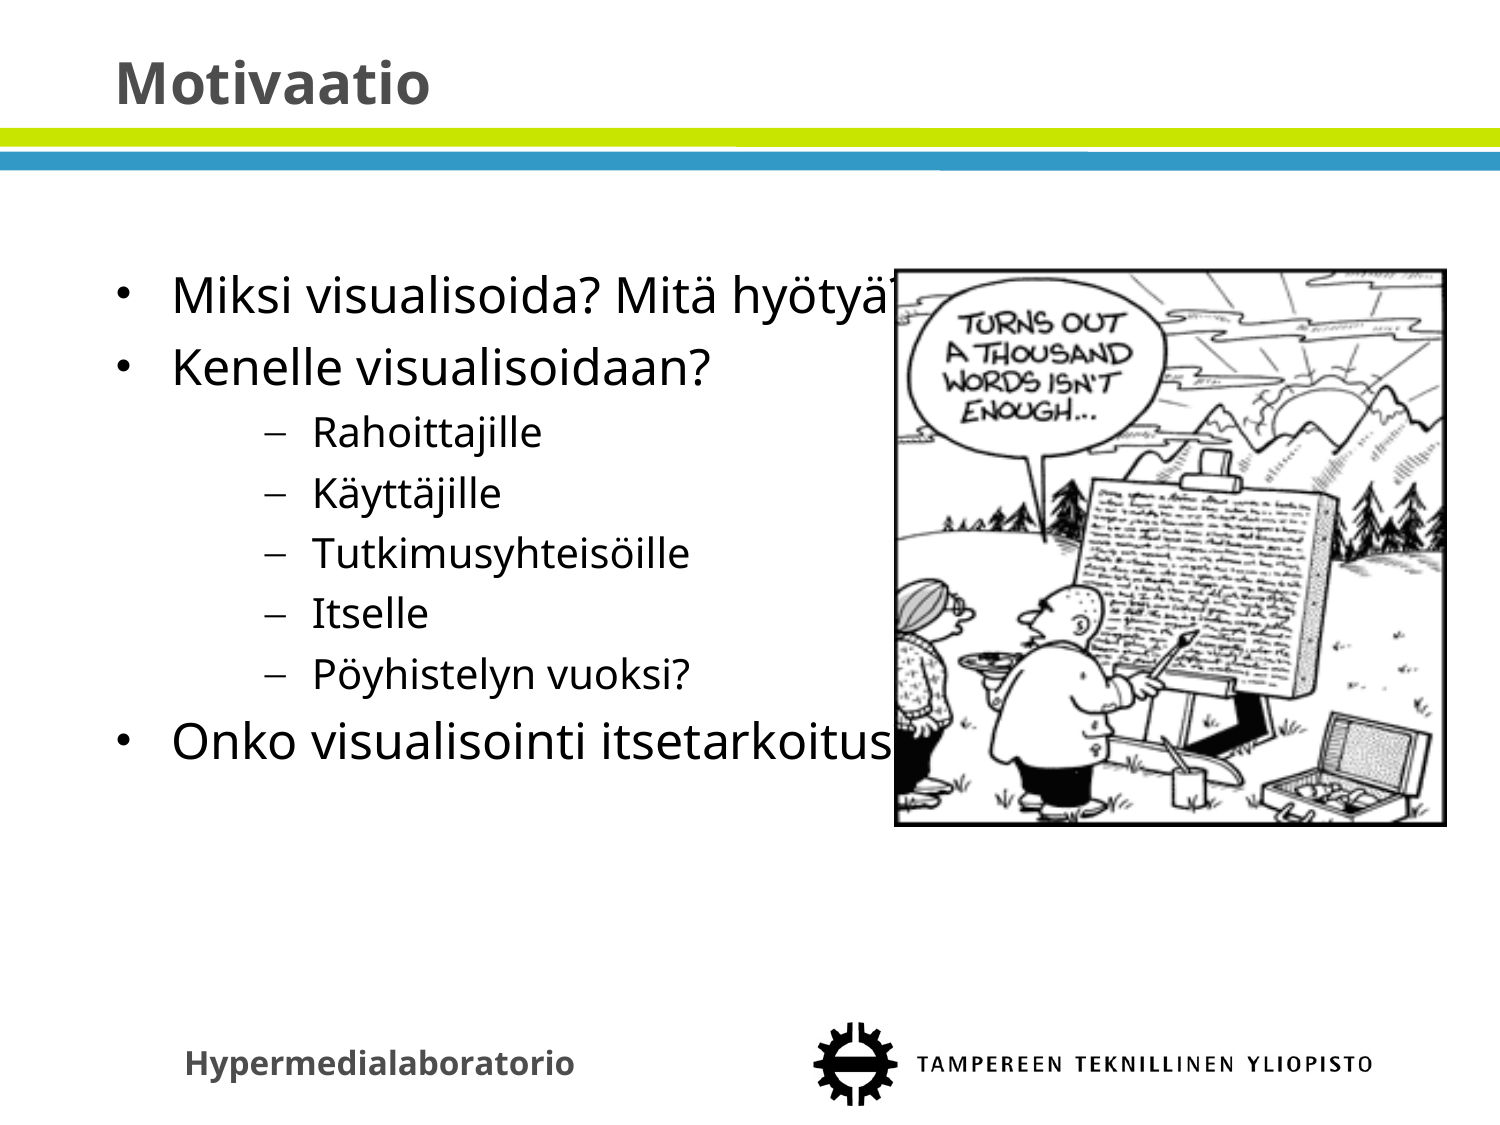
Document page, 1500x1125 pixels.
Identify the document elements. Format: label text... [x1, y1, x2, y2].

picture [894, 265, 1447, 827]
list Miksi visualisoida? Mitä hyötyä? Kenelle visualisoidaan? Rahoittajille Käyttäjille Tutkimusyhteisöille Itselle Pöyhistelyn vuoksi? Onko visualisointi itsetarkoitus? [100, 255, 1400, 1012]
title Motivaatio [100, 3, 1100, 159]
picture [813, 1022, 1377, 1106]
